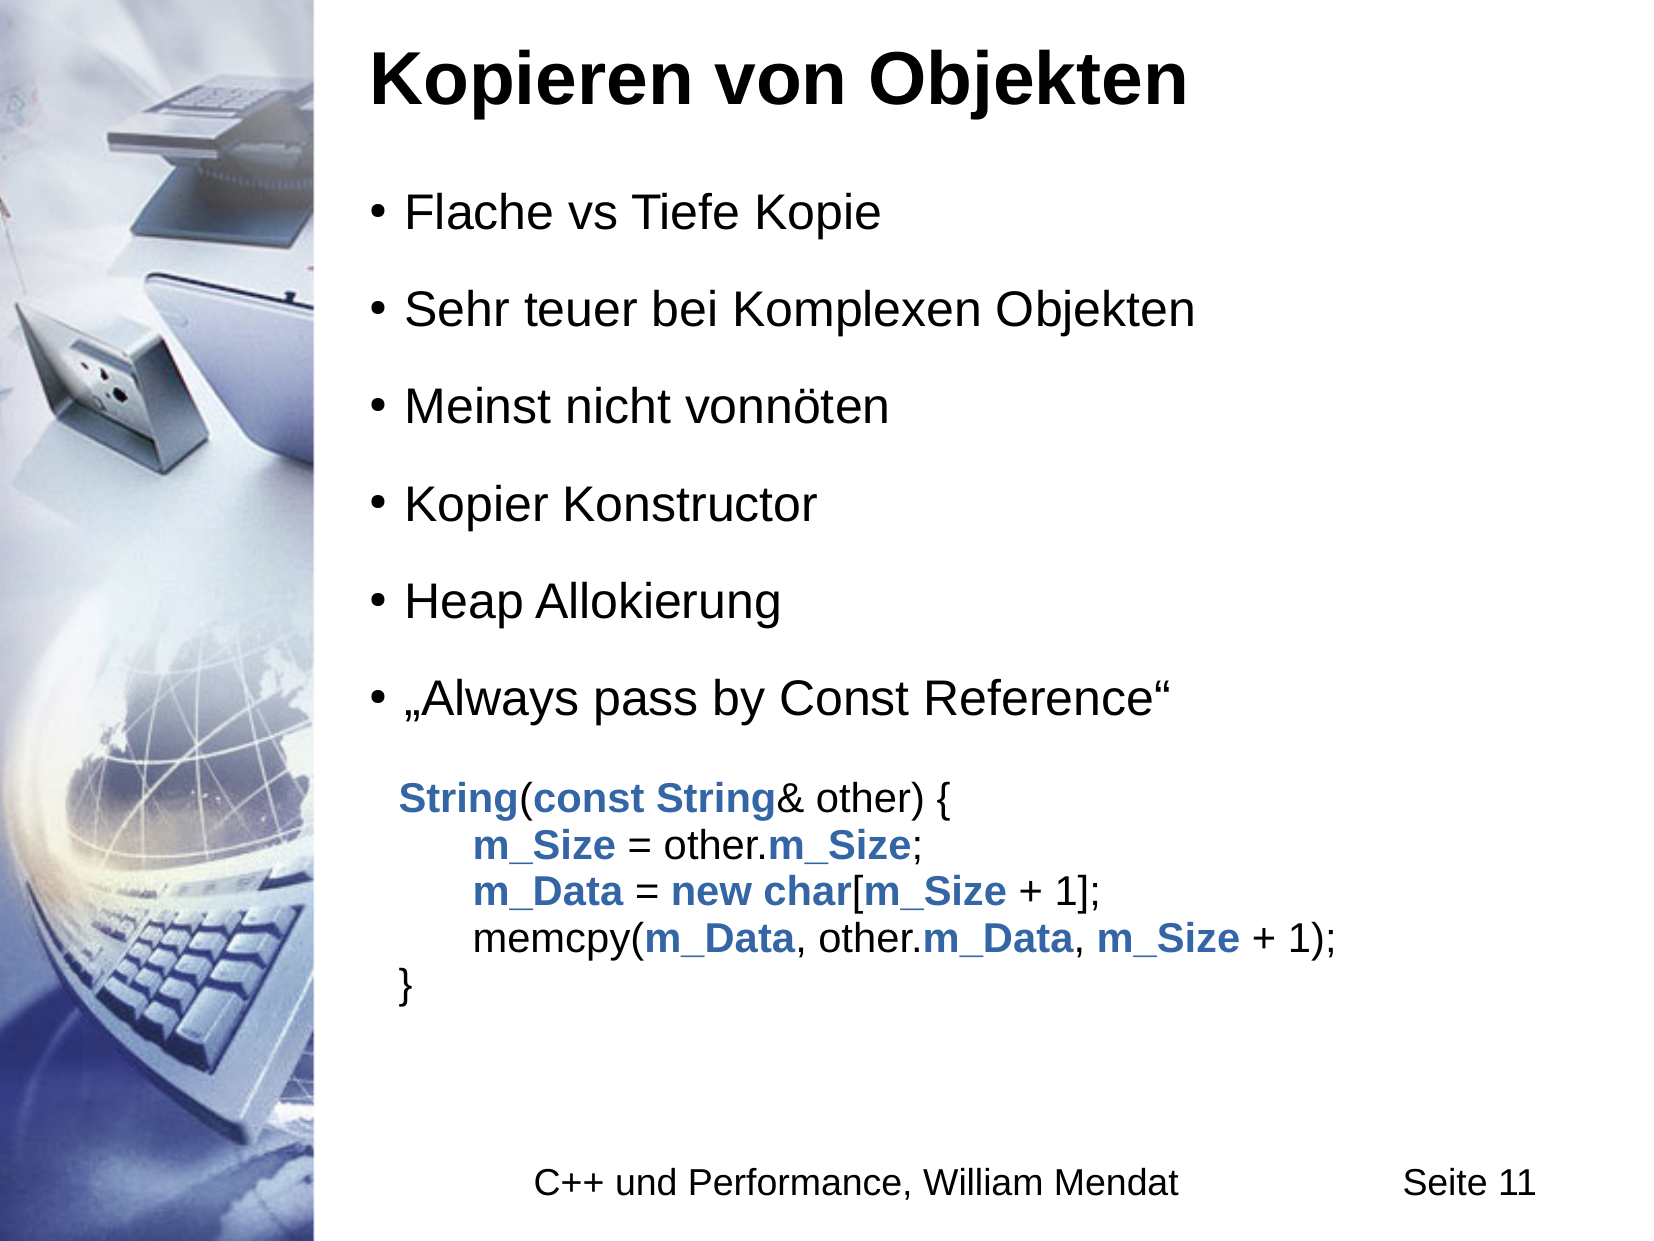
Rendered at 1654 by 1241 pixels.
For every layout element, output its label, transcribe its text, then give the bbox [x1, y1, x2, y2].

text_box Seite 11 [1387, 1153, 1625, 1211]
text_box Flache vs Tiefe Kopie Sehr teuer bei Komplexen Objekten Meinst nicht vonnöten Kopier Konstructor Heap Allokierung „Always pass by Const Reference“ [354, 177, 1536, 827]
picture [0, 0, 1654, 1241]
text_box Kopieren von Objekten [354, 29, 1625, 129]
text_box String(const String& other) { m_Size = other.m_Size; m_Data = new char[m_Size + 1]; memcpy(m_Data, other.m_Data, m_Size + 1); } [383, 767, 1536, 1104]
text_box C++ und Performance, William Mendat [354, 1153, 1359, 1241]
